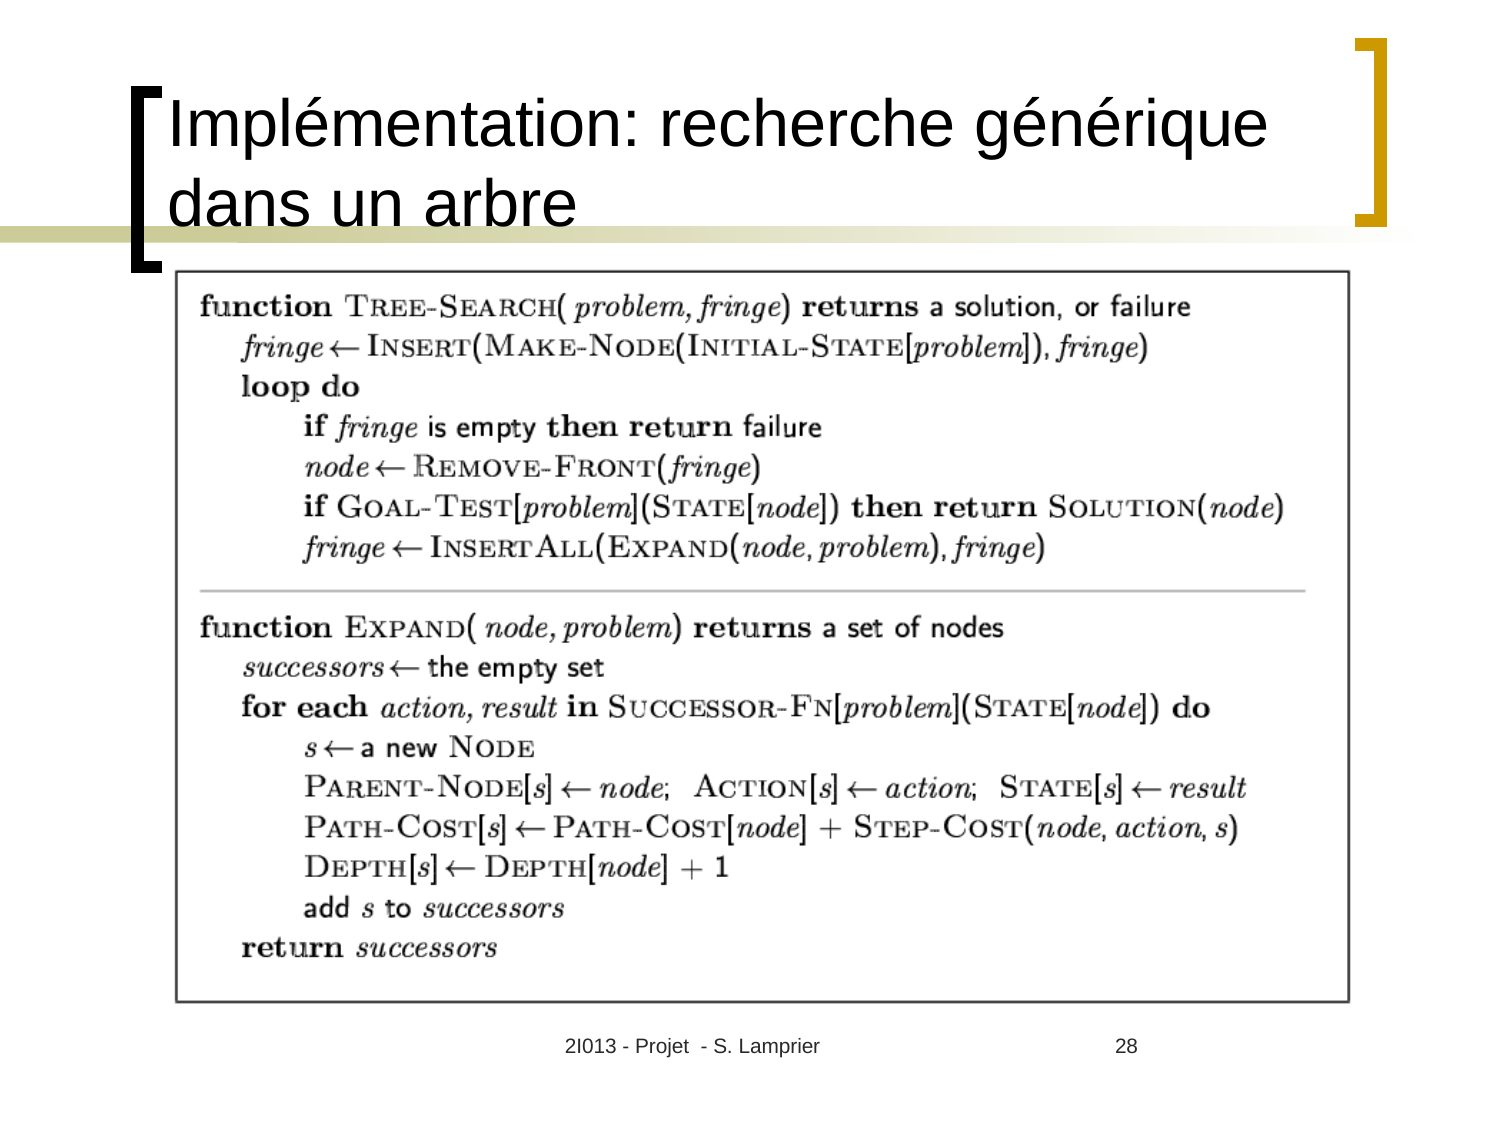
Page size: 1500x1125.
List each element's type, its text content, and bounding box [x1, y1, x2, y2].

picture [162, 262, 1363, 1013]
slide_number <numéro> [1100, 1025, 1413, 1100]
title Implémentation: recherche générique dans un arbre [152, 15, 1328, 248]
footer 2I013 - Projet - S. Lamprier [549, 1025, 1025, 1100]
